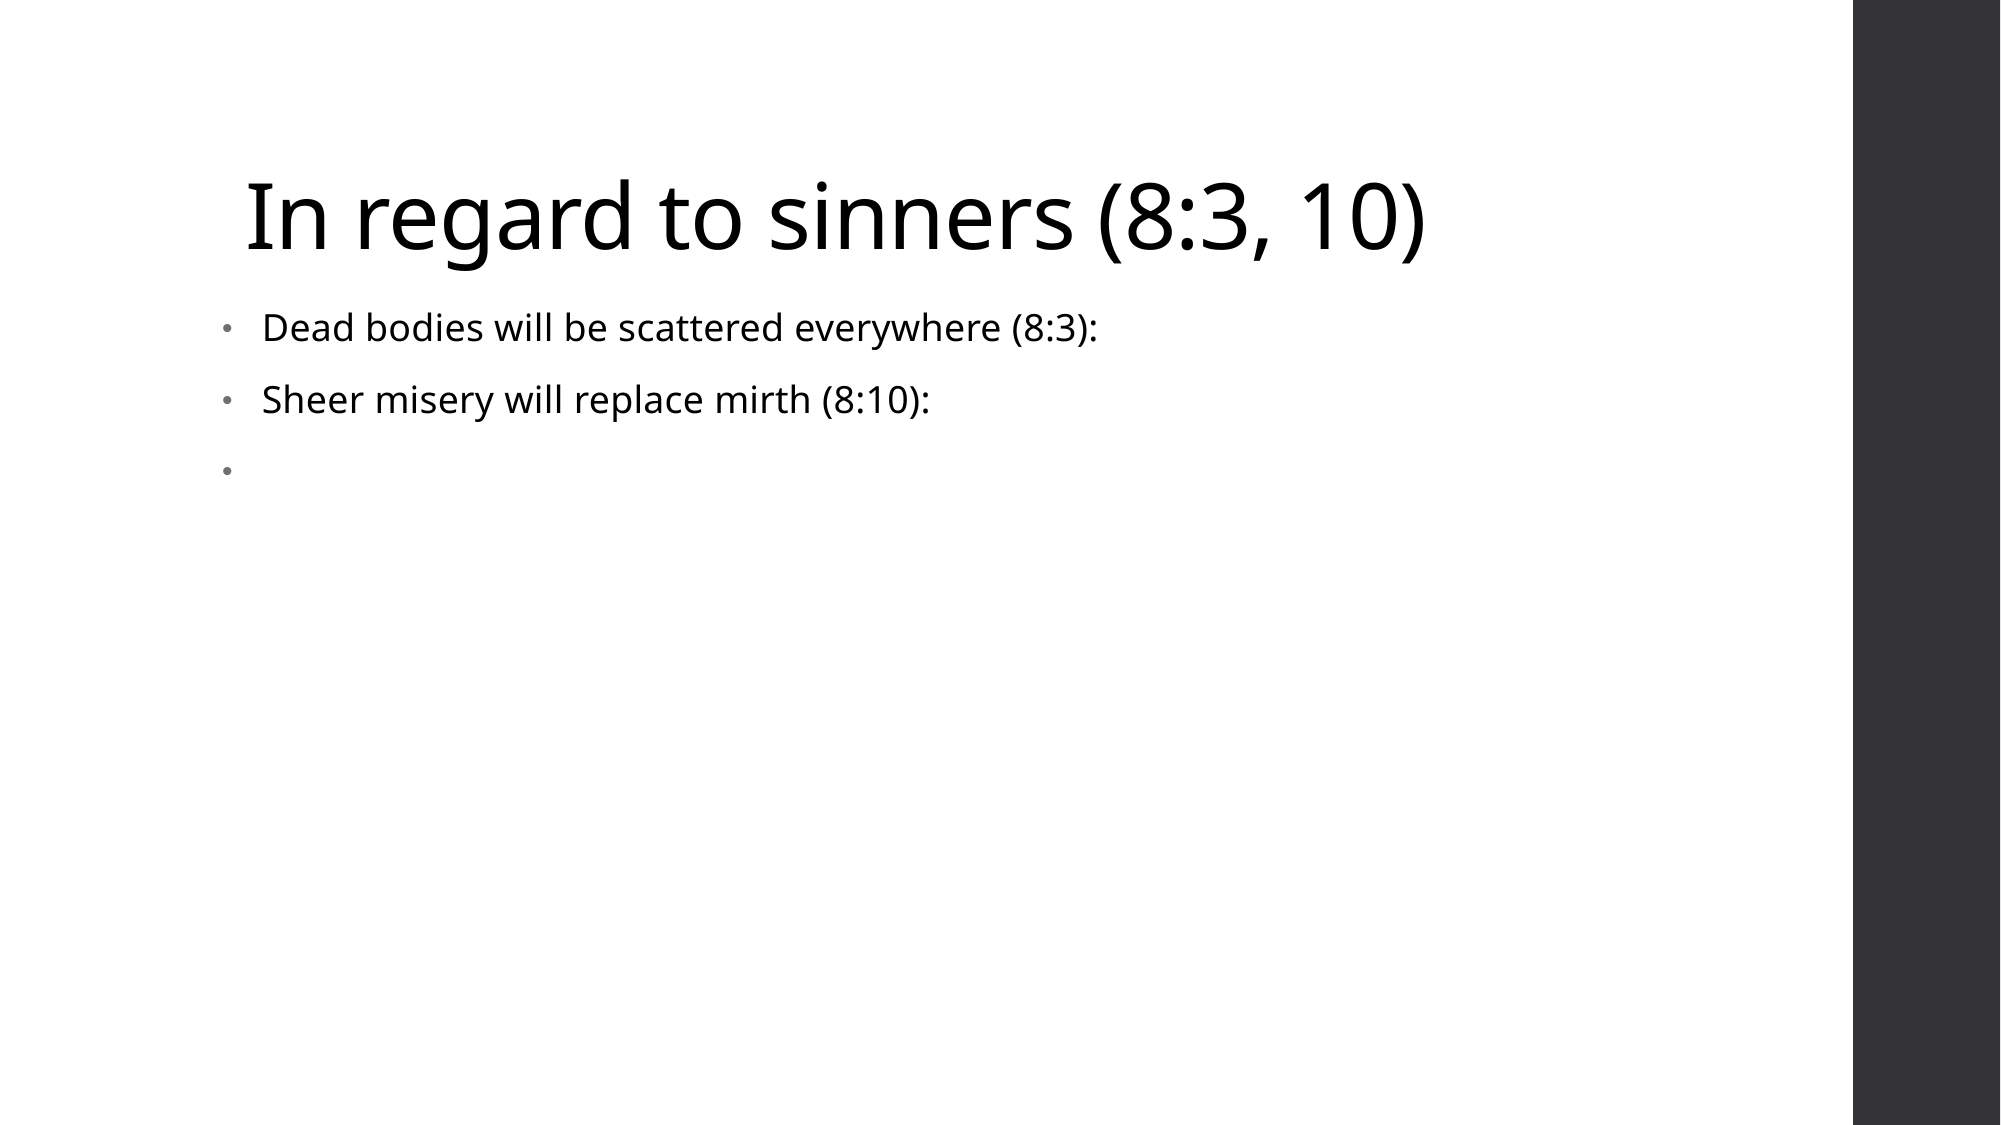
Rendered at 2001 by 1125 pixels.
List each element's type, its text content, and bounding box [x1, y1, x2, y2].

list Dead bodies will be scattered everywhere (8:3): Sheer misery will replace mirth (8:10): [206, 299, 1617, 1014]
title In regard to sinners (8:3, 10) [206, 60, 1797, 278]
